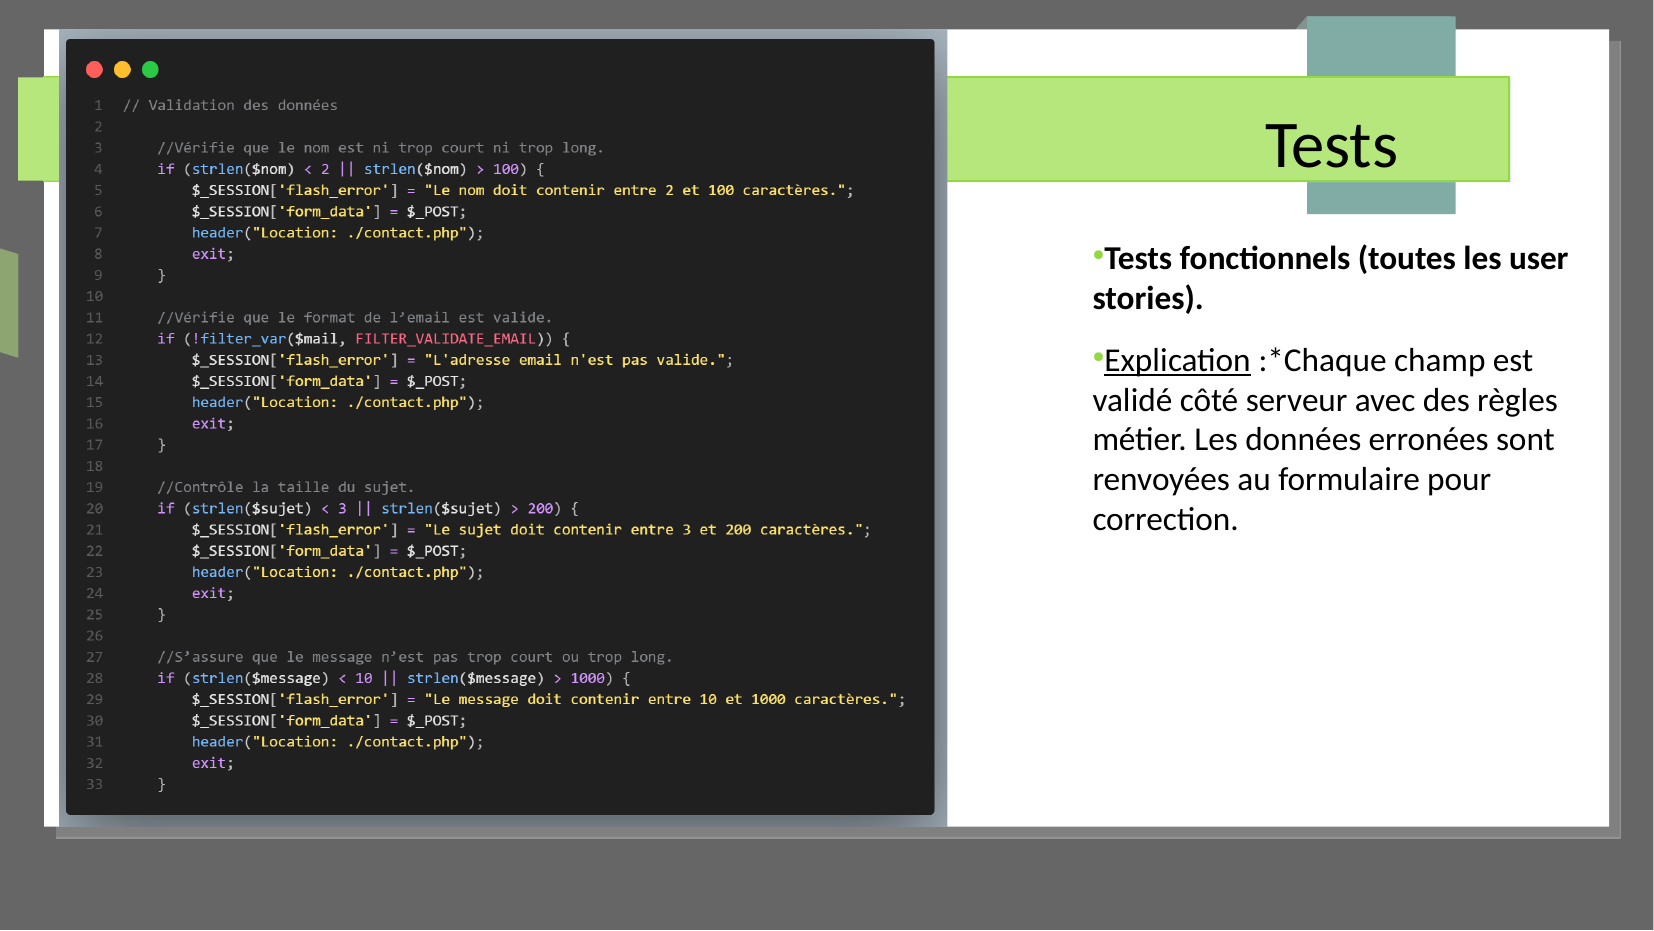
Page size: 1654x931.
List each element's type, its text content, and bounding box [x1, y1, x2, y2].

picture [59, 29, 948, 827]
list Tests fonctionnels (toutes les user stories). Explication :*Chaque champ est validé côté serveur avec des règles métier. Les données erronées sont renvoyées au formulaire pour correction. [1092, 236, 1571, 757]
title Tests [1092, 88, 1571, 193]
